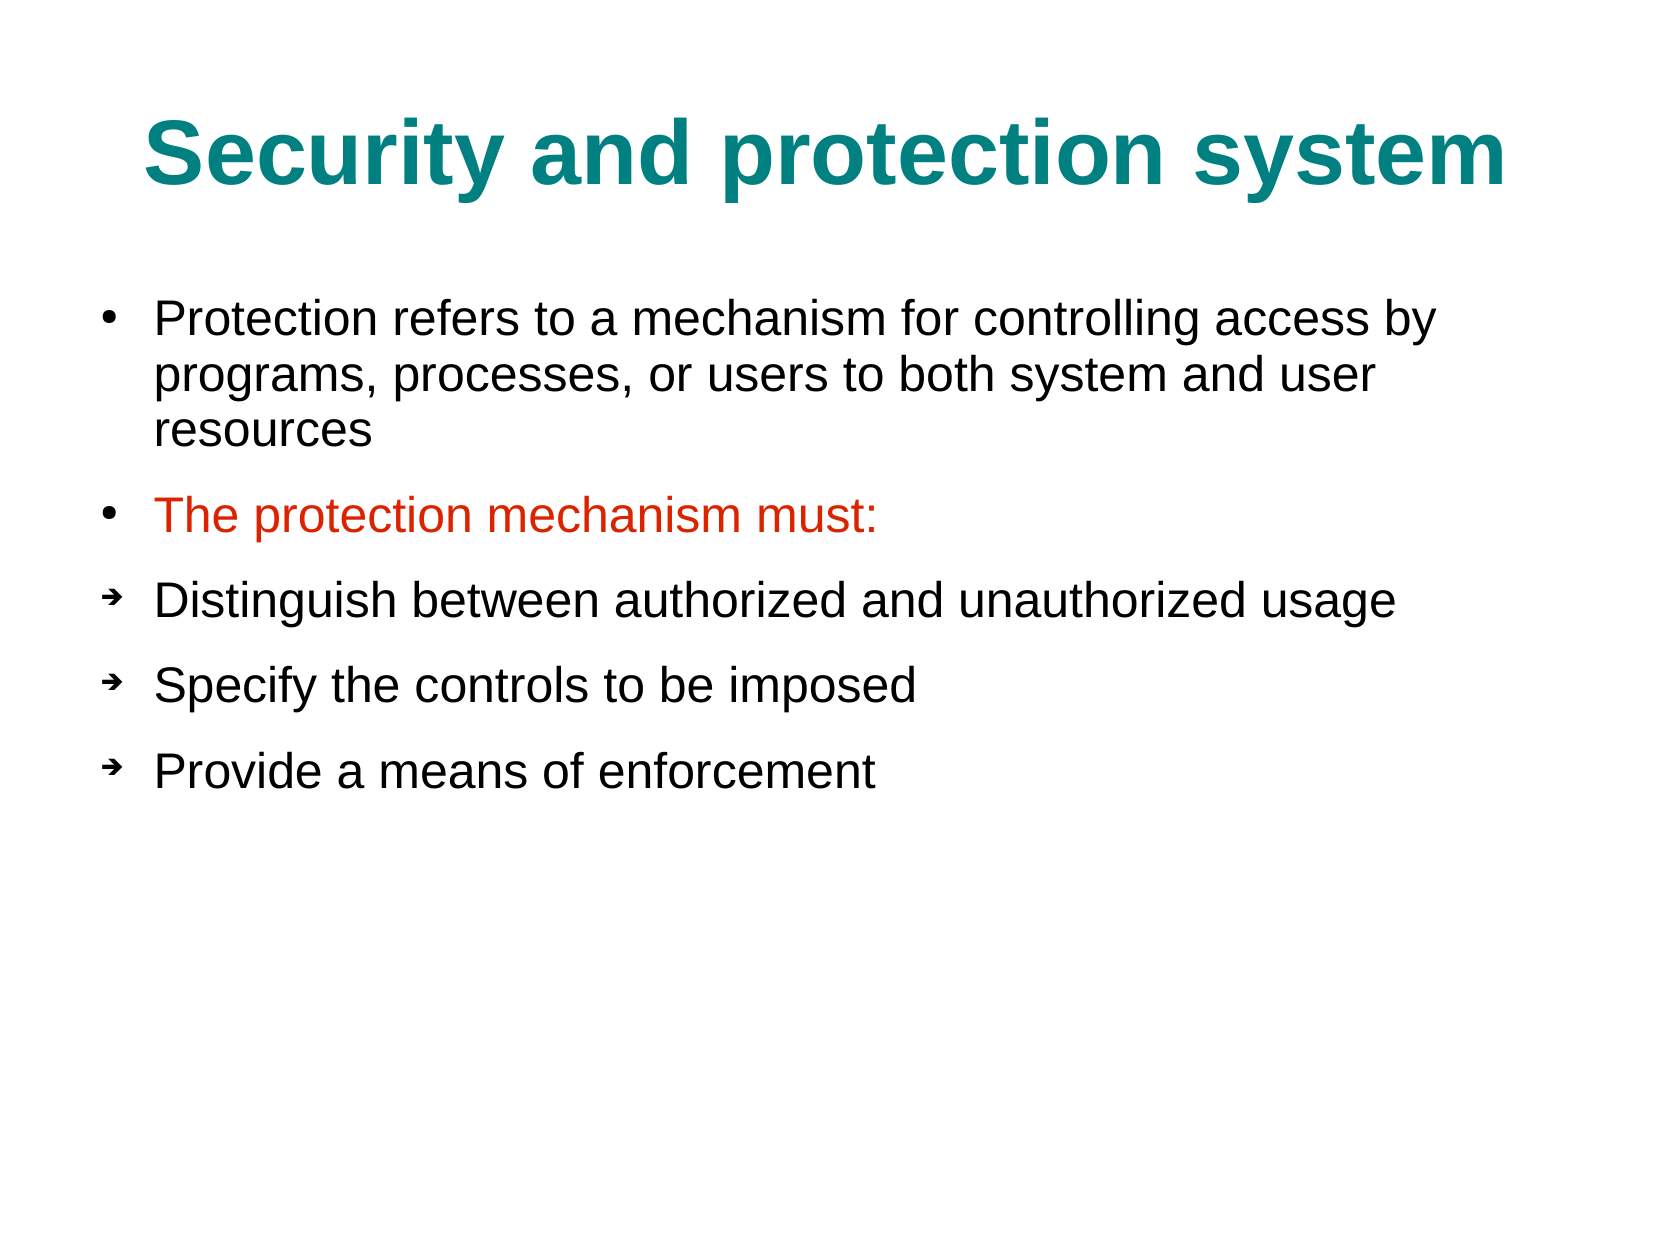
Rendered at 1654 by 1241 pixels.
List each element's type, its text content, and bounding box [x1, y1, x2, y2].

list Protection refers to a mechanism for controlling access by programs, processes, or users to both system and user resources The protection mechanism must: Distinguish between authorized and unauthorized usage Specify the controls to be imposed Provide a means of enforcement [82, 290, 1571, 1010]
title Security and protection system [82, 49, 1571, 257]
